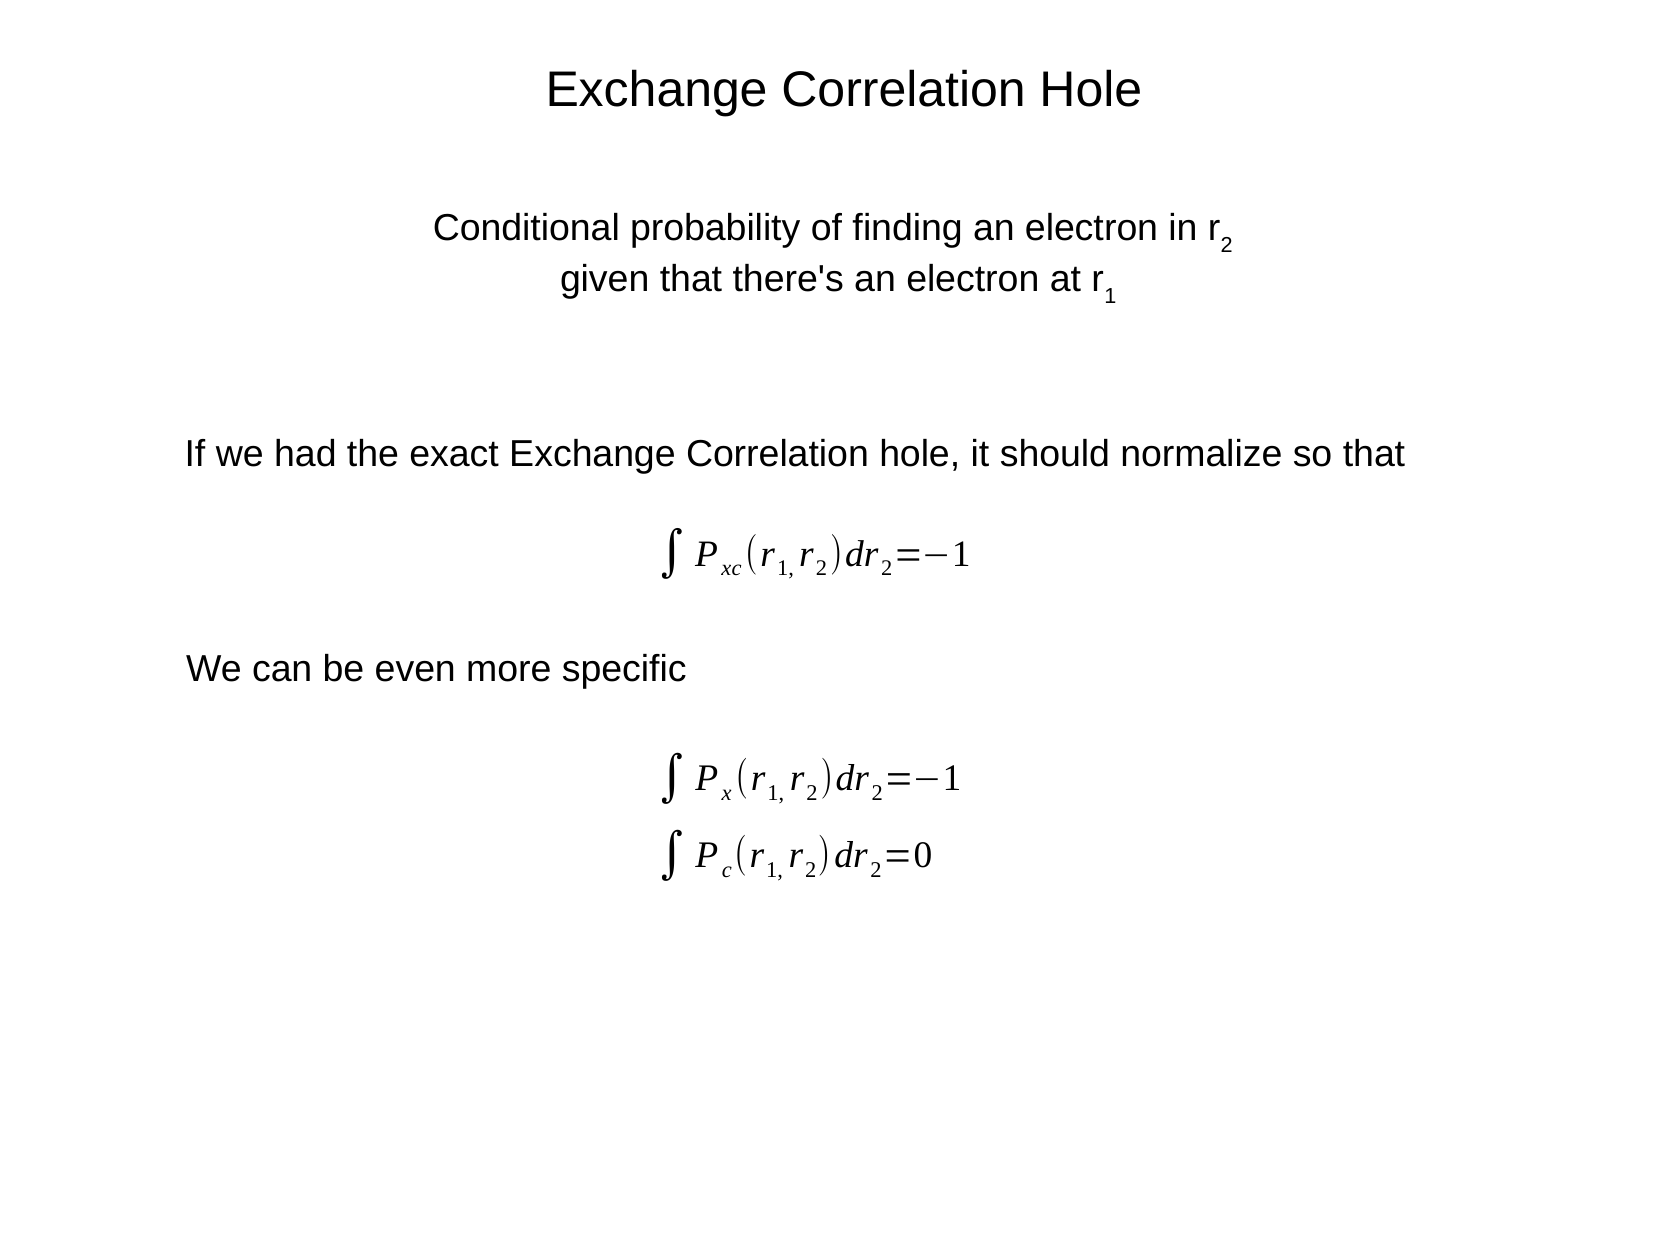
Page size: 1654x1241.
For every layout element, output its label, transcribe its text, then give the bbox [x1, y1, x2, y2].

text_box If we had the exact Exchange Correlation hole, it should normalize so that [169, 425, 1423, 483]
chart [650, 526, 976, 583]
chart [650, 750, 967, 807]
chart [771, 446, 784, 475]
text_box Conditional probability of finding an electron in r2 given that there's an electron at r1 [418, 199, 1261, 367]
chart [650, 827, 939, 884]
text_box Exchange Correlation Hole [530, 54, 1161, 125]
text_box We can be even more specific [171, 640, 736, 709]
